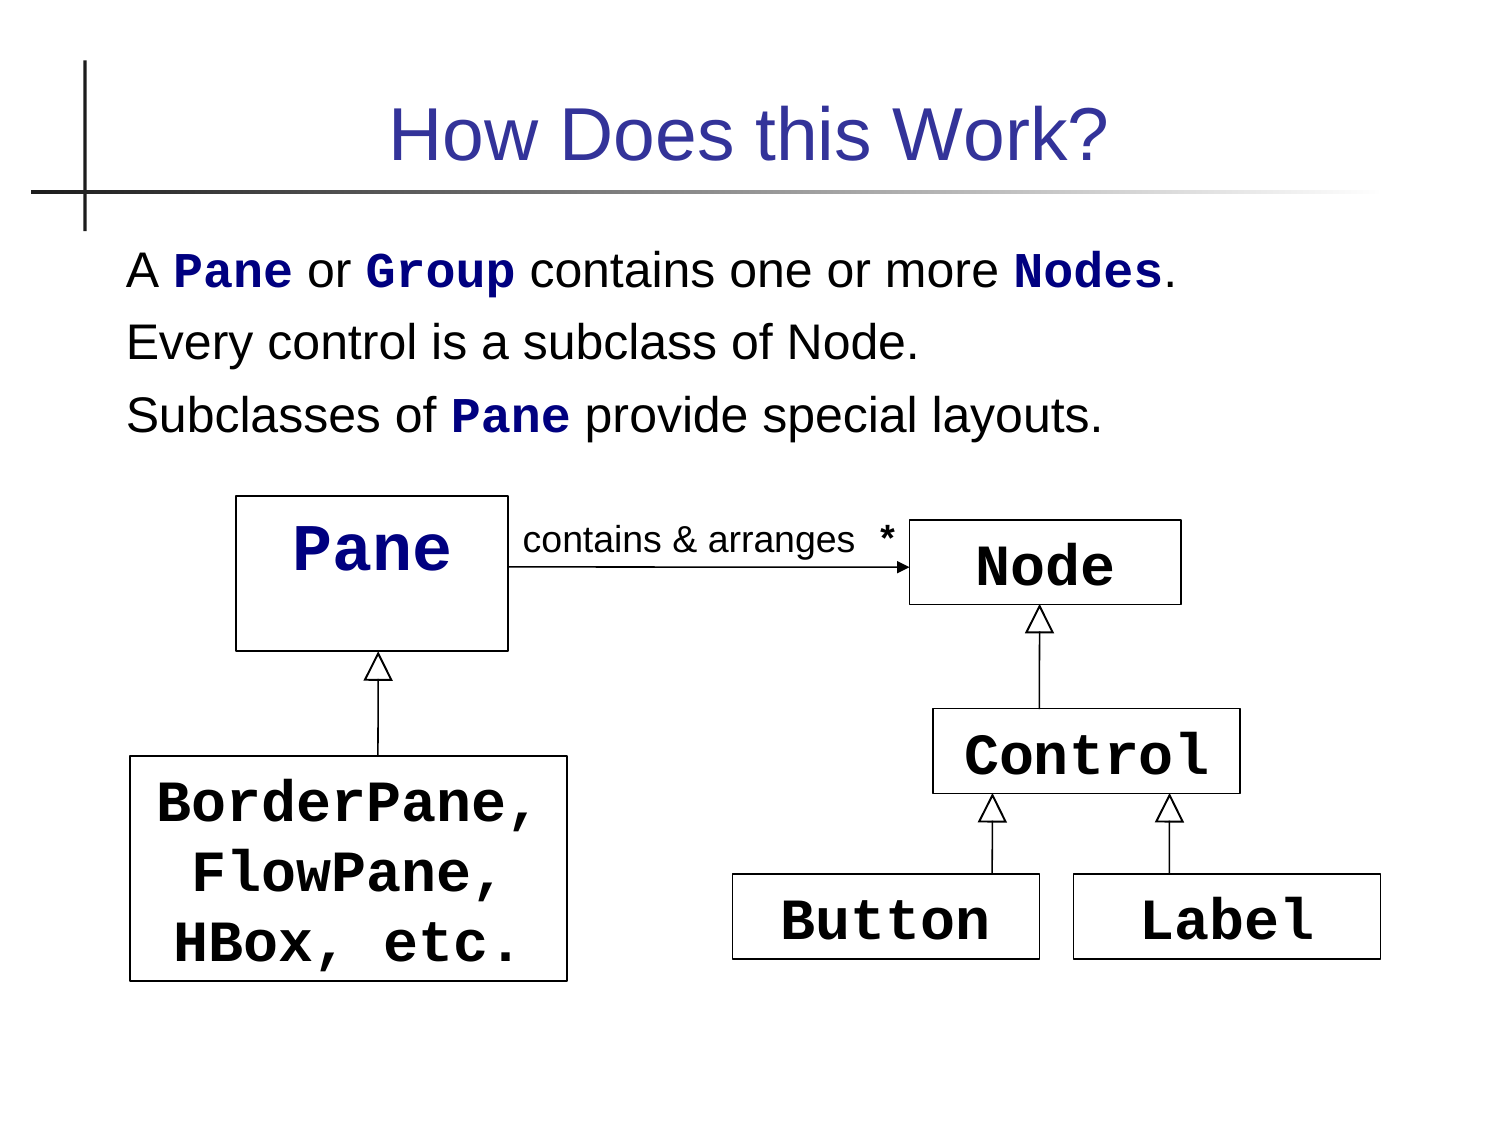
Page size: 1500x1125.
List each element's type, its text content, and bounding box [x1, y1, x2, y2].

text_box BorderPane, FlowPane, HBox, etc. [129, 755, 568, 981]
text_box Control [933, 708, 1241, 794]
title How Does this Work? [100, 42, 1399, 184]
text_box Label [1073, 873, 1381, 959]
text_box contains & arranges * [507, 507, 922, 613]
list A Pane or Group contains one or more Nodes. Every control is a subclass of Node. Subclasses of Pane provide special layouts. [110, 229, 1409, 461]
text_box Node [922, 519, 1182, 605]
text_box Button [732, 873, 1040, 959]
text_box Pane [236, 496, 508, 651]
